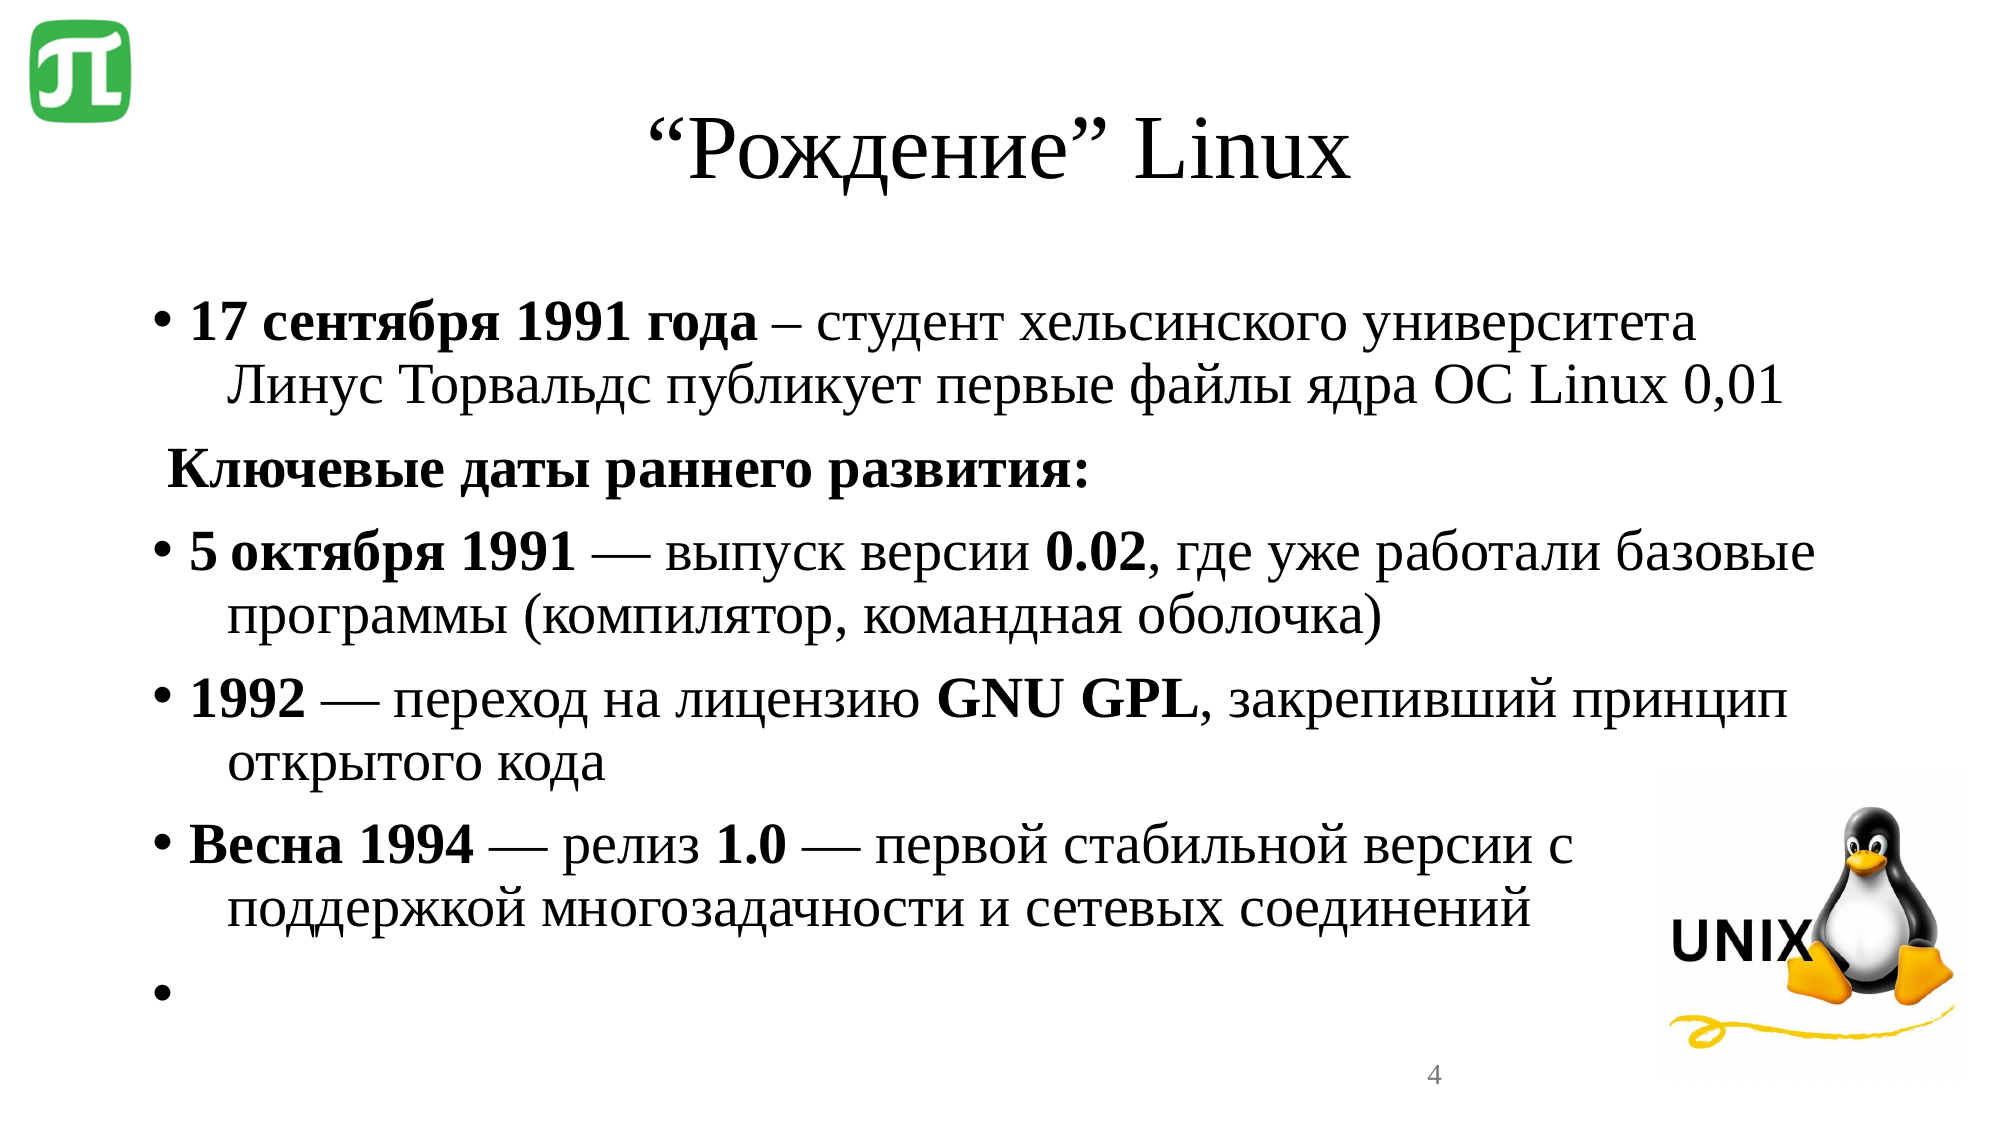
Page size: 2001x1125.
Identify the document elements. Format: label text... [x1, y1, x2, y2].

list 17 сентября 1991 года – студент хельсинского университета Линус Торвальдс публикует первые файлы ядра ОС Linux 0,01 Ключевые даты раннего развития: 5 октября 1991 — выпуск версии 0.02, где уже работали базовые программы (компилятор, командная оболочка) 1992 — переход на лицензию GNU GPL, закрепивший принцип открытого кода Весна 1994 — релиз 1.0 — первой стабильной версии с поддержкой многозадачности и сетевых соединений [137, 282, 1863, 997]
picture [0, 0, 161, 149]
title “Рождение” Linux [137, 40, 1863, 258]
text_box [1412, 1042, 1863, 1103]
picture [1658, 766, 1969, 1085]
